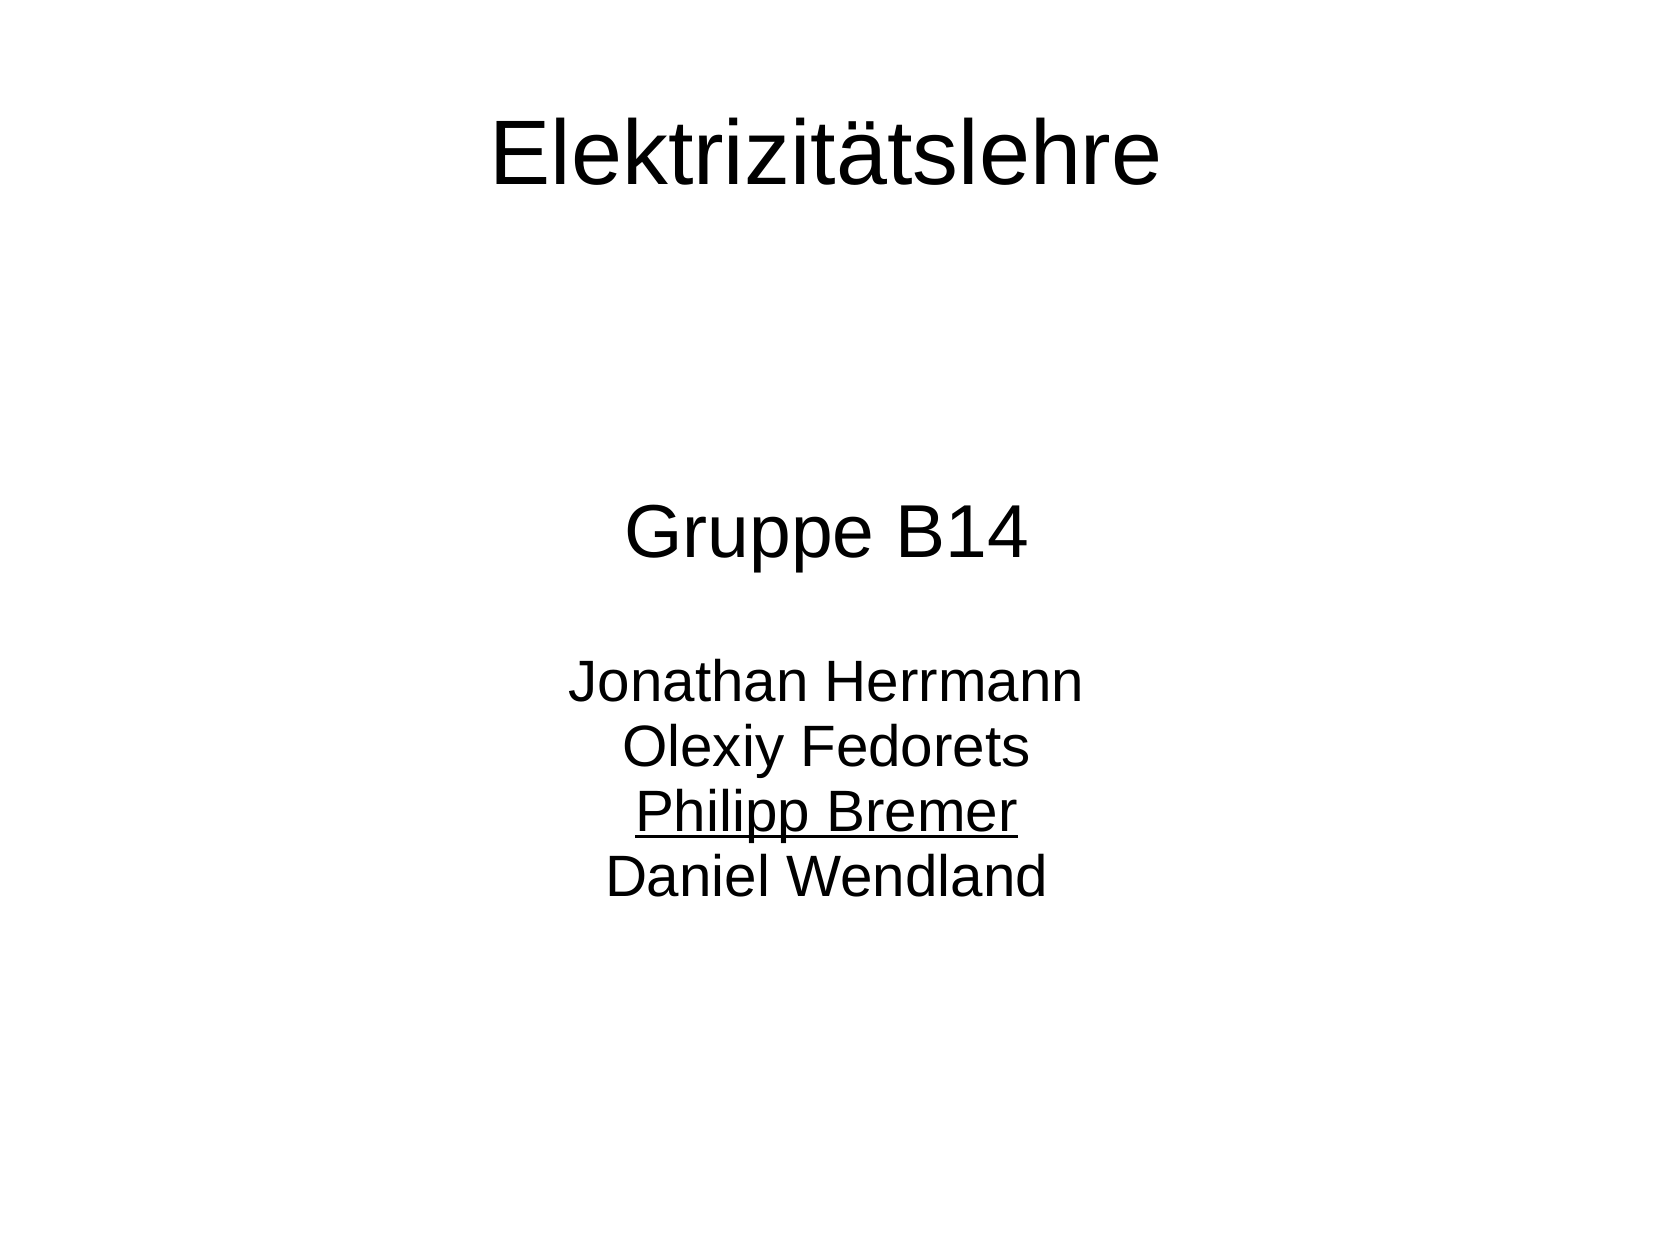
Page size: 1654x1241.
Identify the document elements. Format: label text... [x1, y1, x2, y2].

title Elektrizitätslehre [82, 49, 1571, 257]
subtitle Gruppe B14 Jonathan Herrmann Olexiy Fedorets Philipp Bremer Daniel Wendland [82, 290, 1571, 1109]
